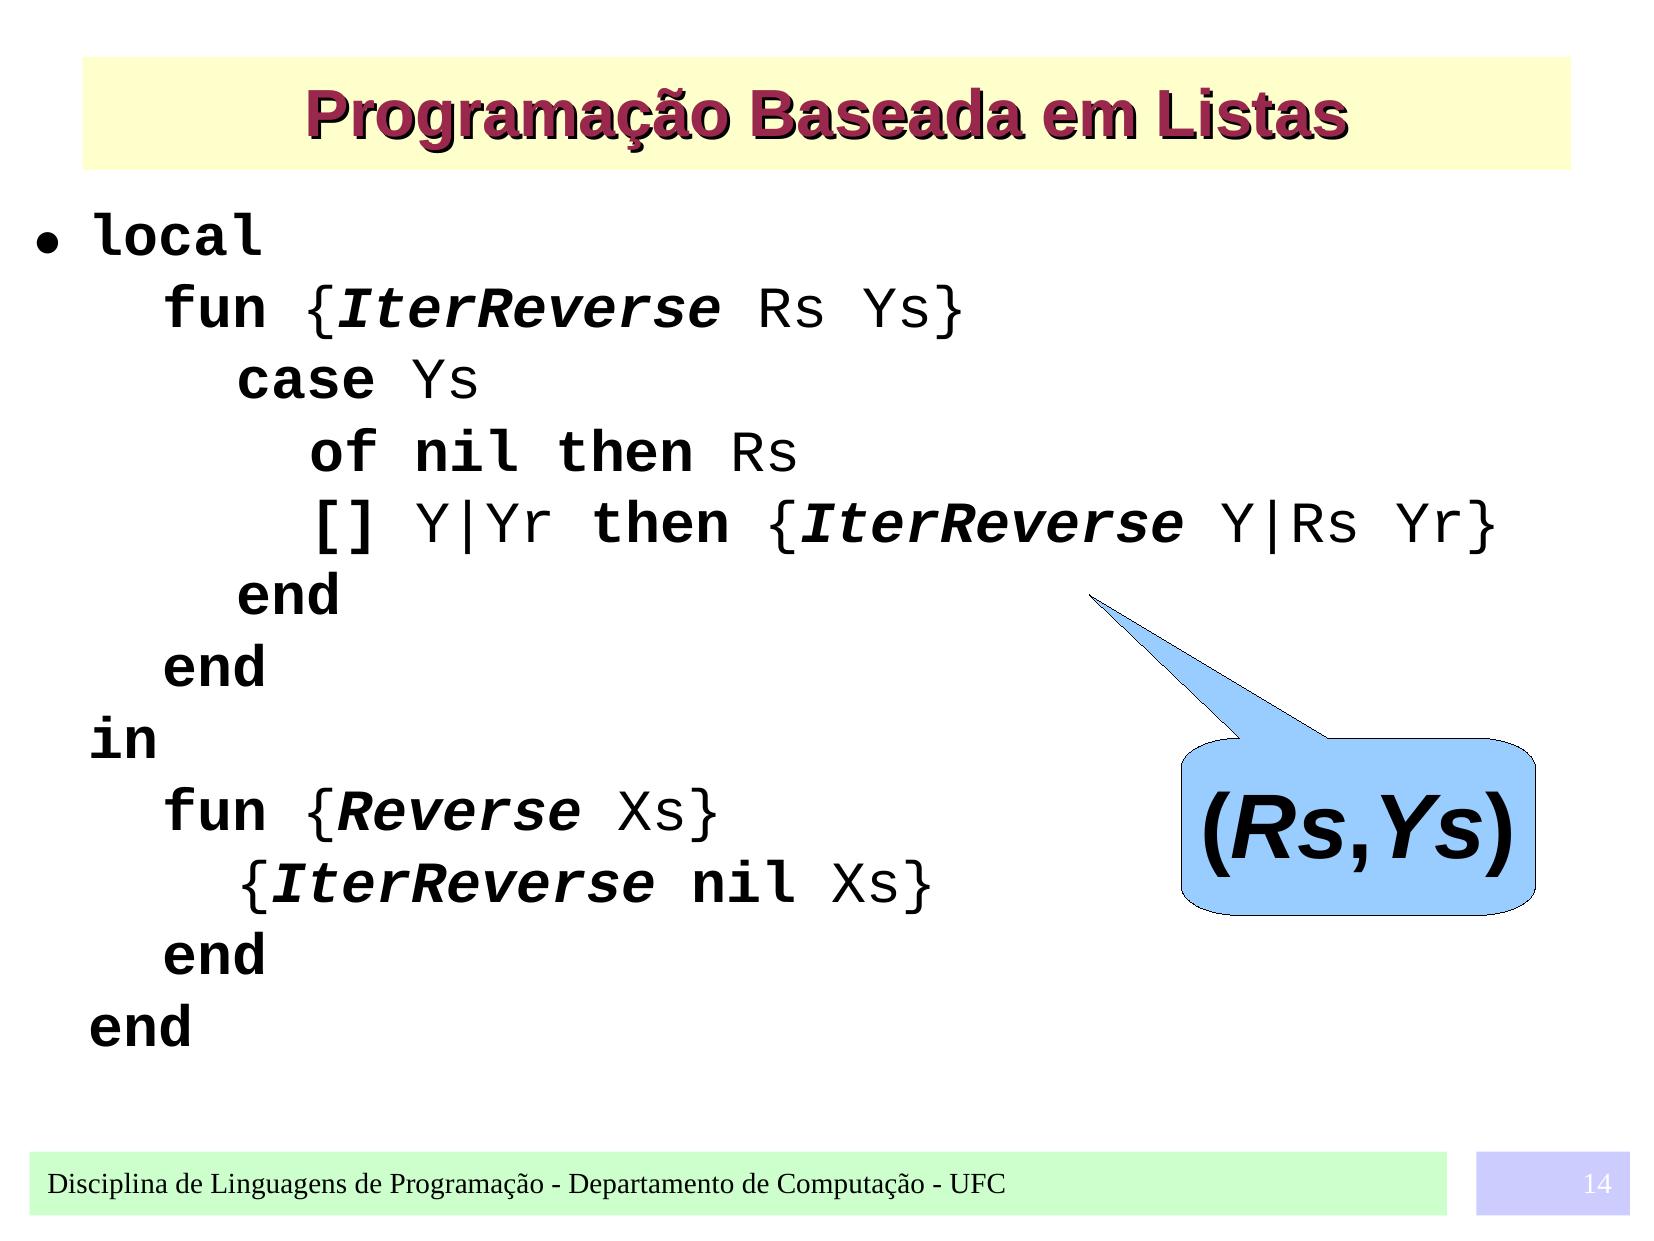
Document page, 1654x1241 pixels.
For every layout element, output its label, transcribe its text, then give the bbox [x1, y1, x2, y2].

text_box (Rs,Ys) [1089, 594, 1536, 916]
title Programação Baseada em Listas [82, 56, 1571, 170]
list local fun {IterReverse Rs Ys} case Ys of nil then Rs [] Y|Yr then {IterReverse Y|Rs Yr} end end in fun {Reverse Xs} {IterReverse nil Xs} end end [17, 206, 1506, 1152]
